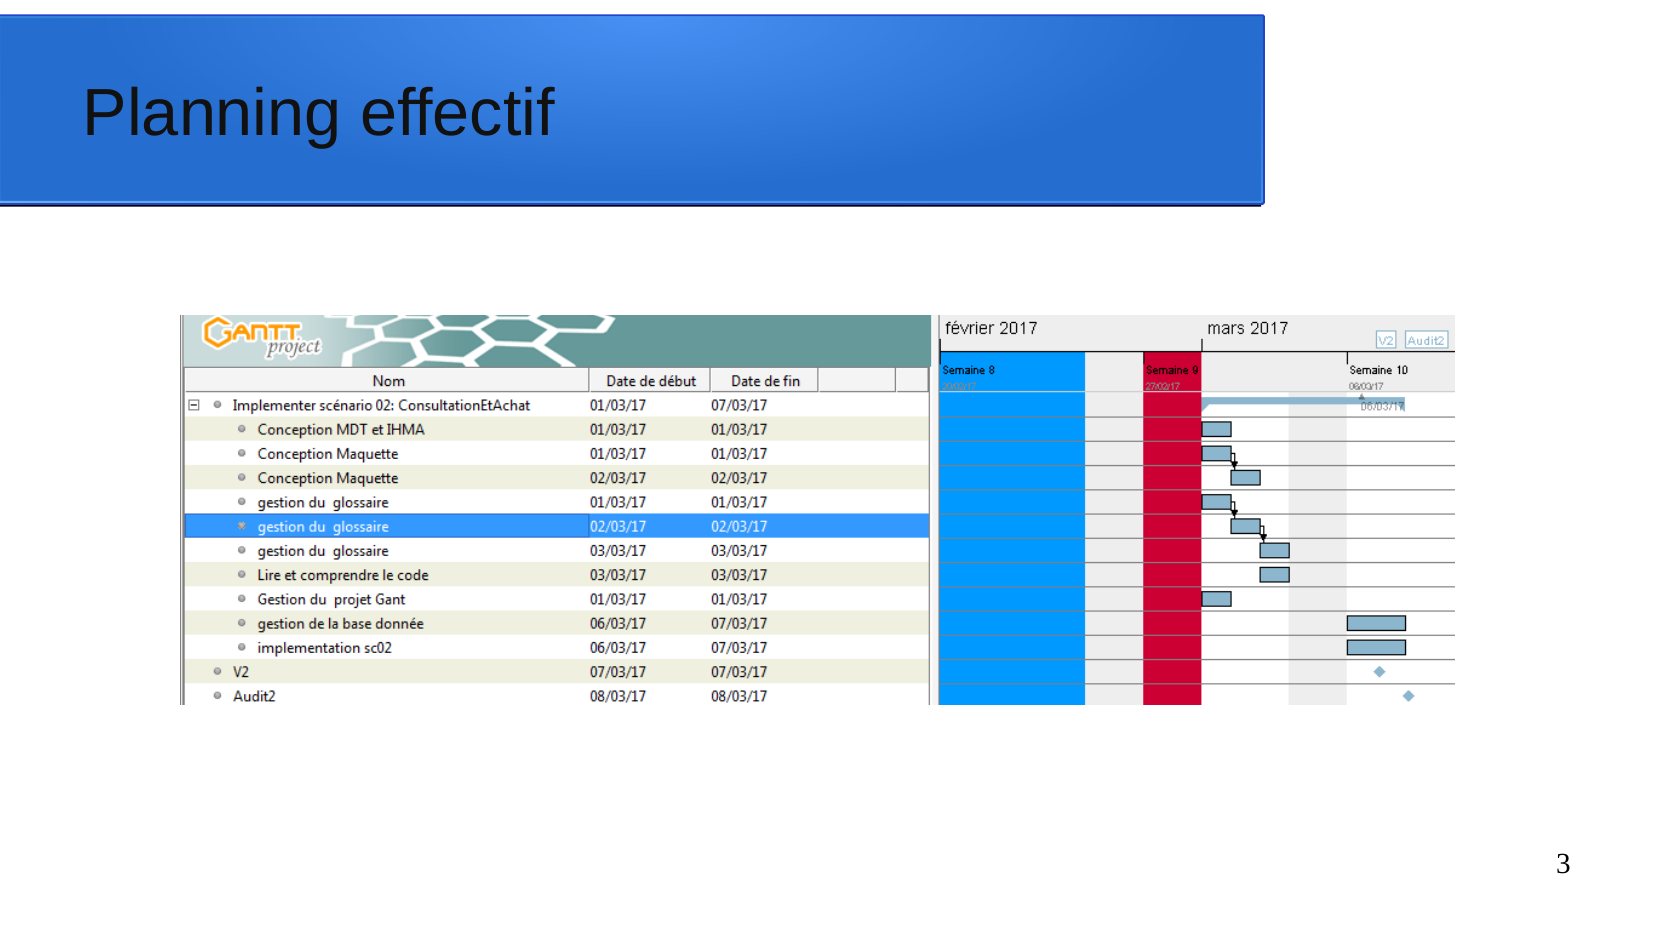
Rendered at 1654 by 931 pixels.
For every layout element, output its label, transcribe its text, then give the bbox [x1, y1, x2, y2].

picture [180, 315, 1455, 705]
title Planning effectif [82, 35, 1235, 189]
